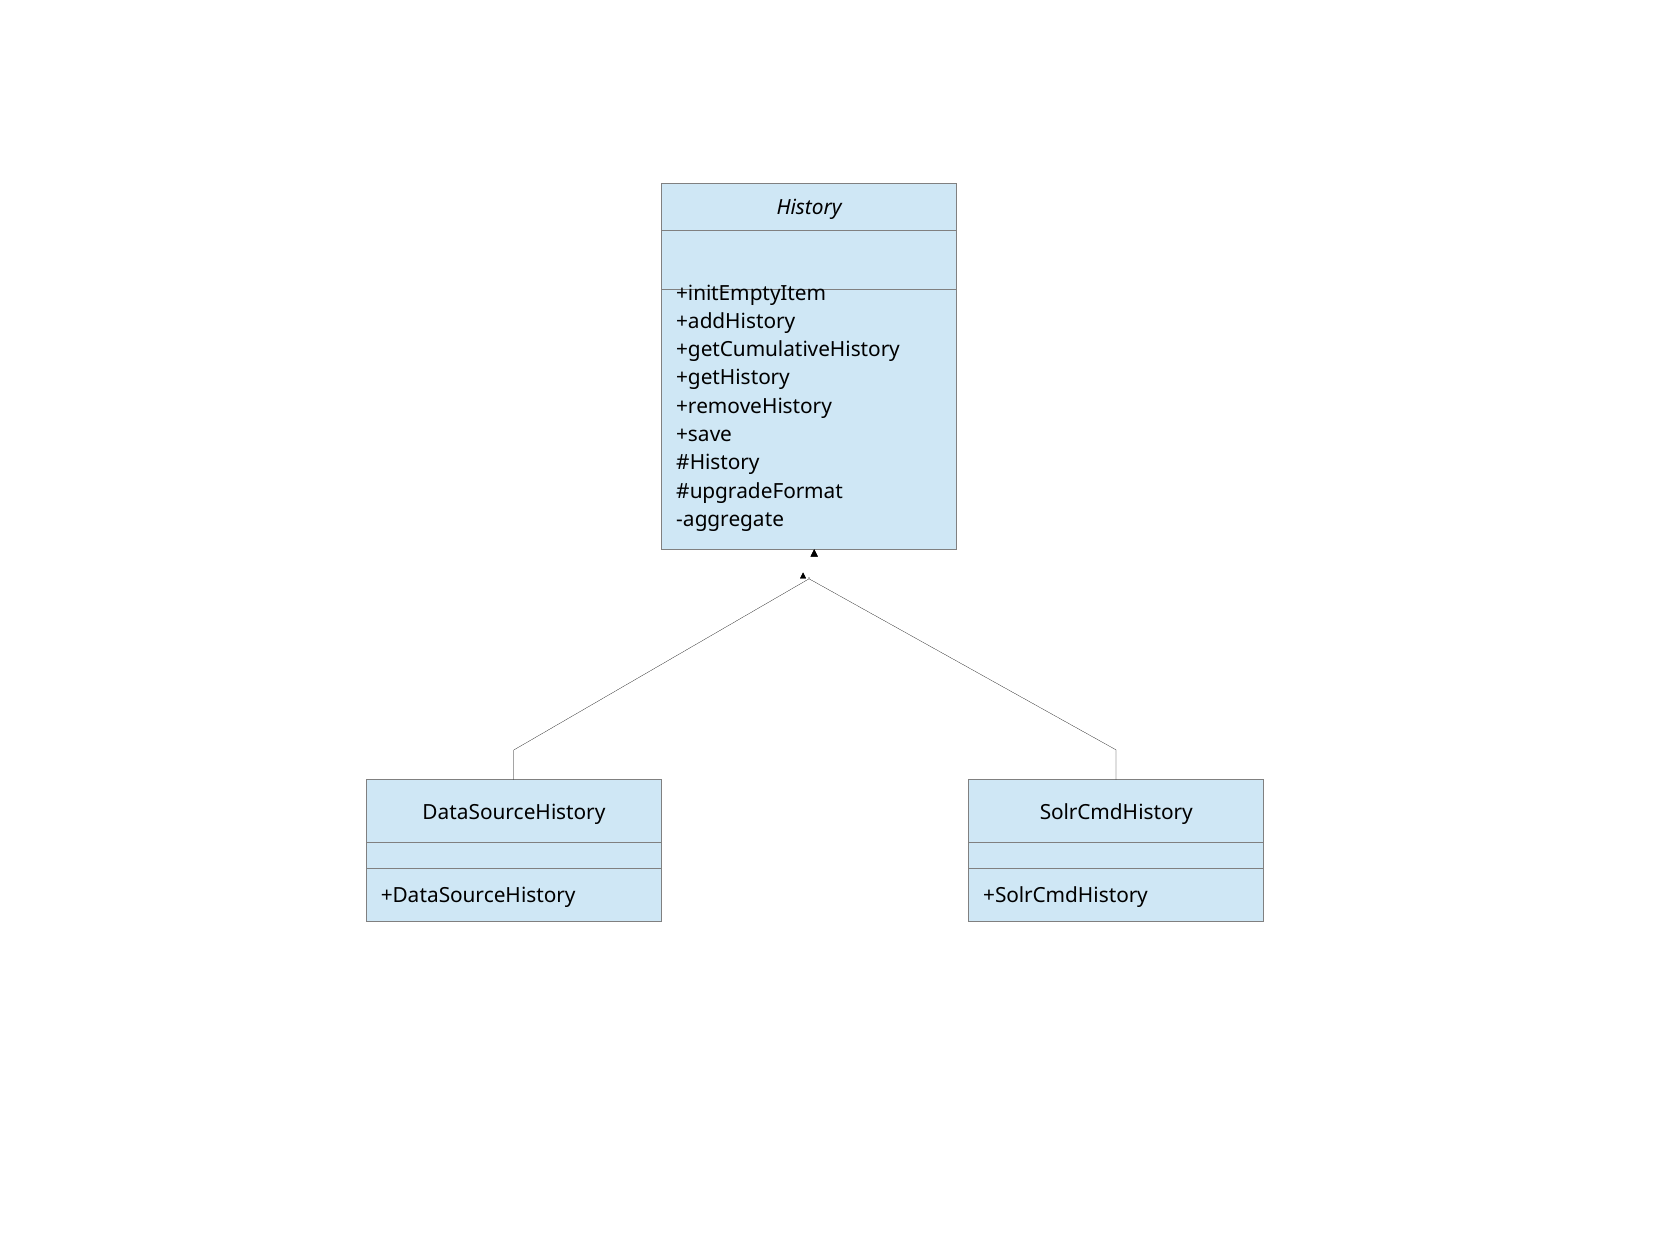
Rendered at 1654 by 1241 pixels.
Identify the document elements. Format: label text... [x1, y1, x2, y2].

text_box +DataSourceHistory [366, 868, 662, 922]
text_box [661, 231, 957, 289]
text_box [366, 843, 662, 868]
text_box History [661, 183, 957, 231]
text_box +initEmptyItem +addHistory +getCumulativeHistory +getHistory +removeHistory +save #History #upgradeFormat -aggregate [661, 289, 957, 550]
text_box +SolrCmdHistory [968, 868, 1264, 922]
text_box [968, 843, 1264, 868]
text_box SolrCmdHistory [968, 779, 1264, 843]
text_box DataSourceHistory [366, 779, 662, 843]
